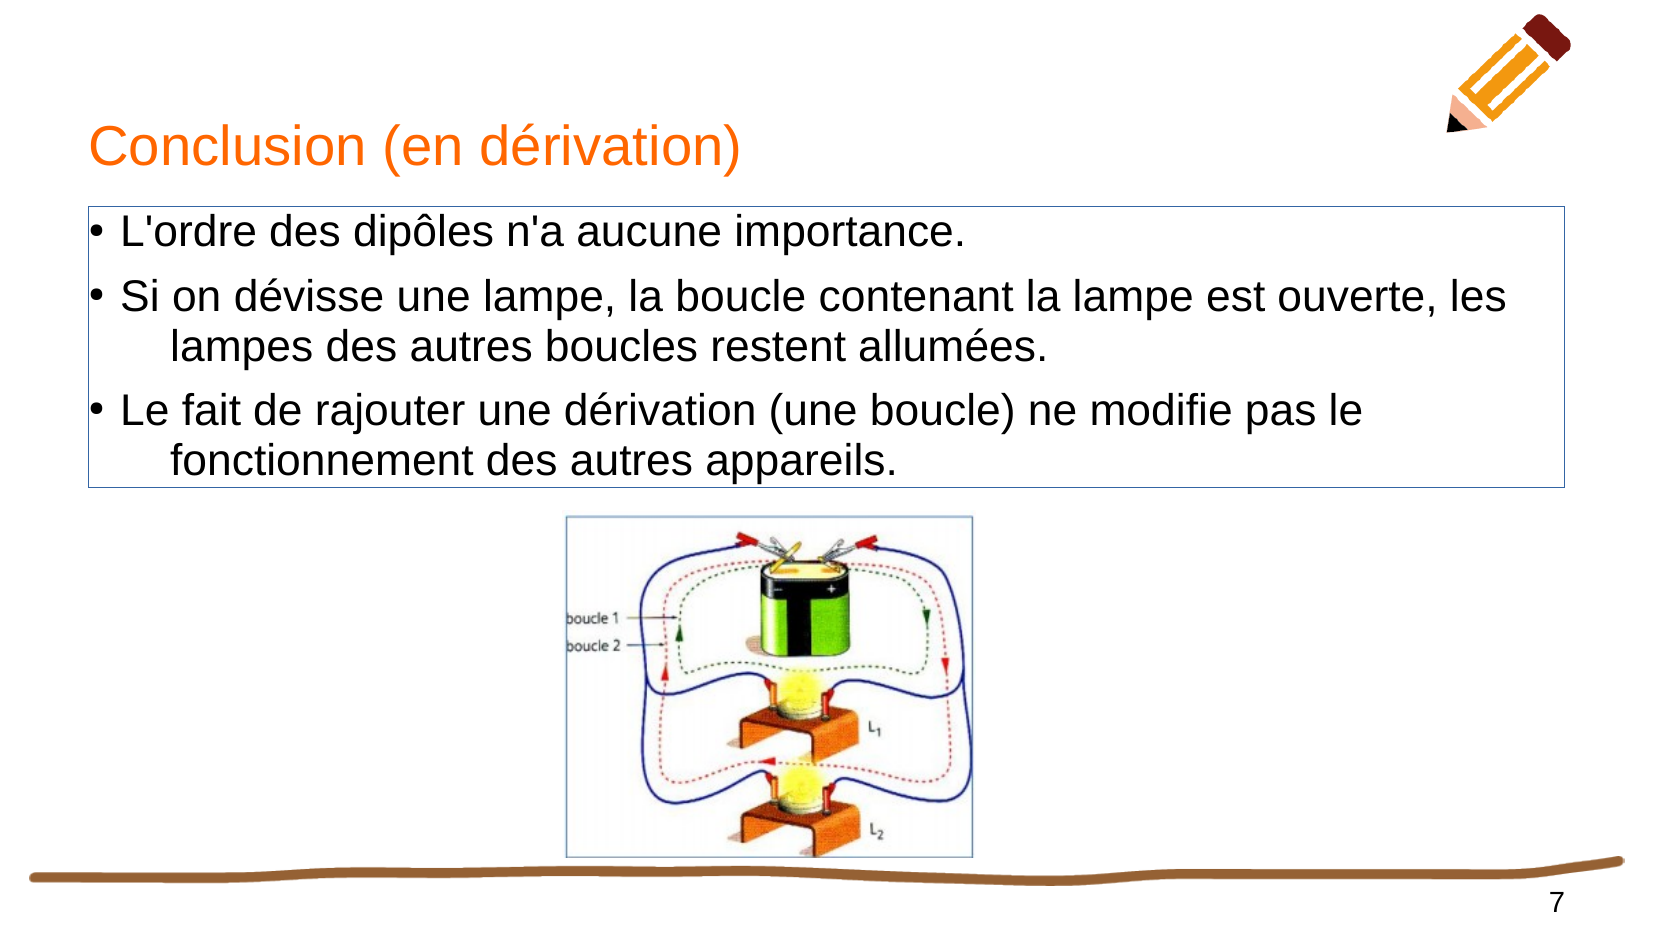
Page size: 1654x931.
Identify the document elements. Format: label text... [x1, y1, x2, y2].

picture [29, 510, 1625, 886]
title Conclusion (en dérivation) [88, 94, 1447, 198]
picture [1446, 14, 1571, 133]
list L'ordre des dipôles n'a aucune importance. Si on dévisse une lampe, la boucle contenant la lampe est ouverte, les lampes des autres boucles restent allumées. Le fait de rajouter une dérivation (une boucle) ne modifie pas le fonctionnement des autres appareils. [88, 206, 1565, 488]
